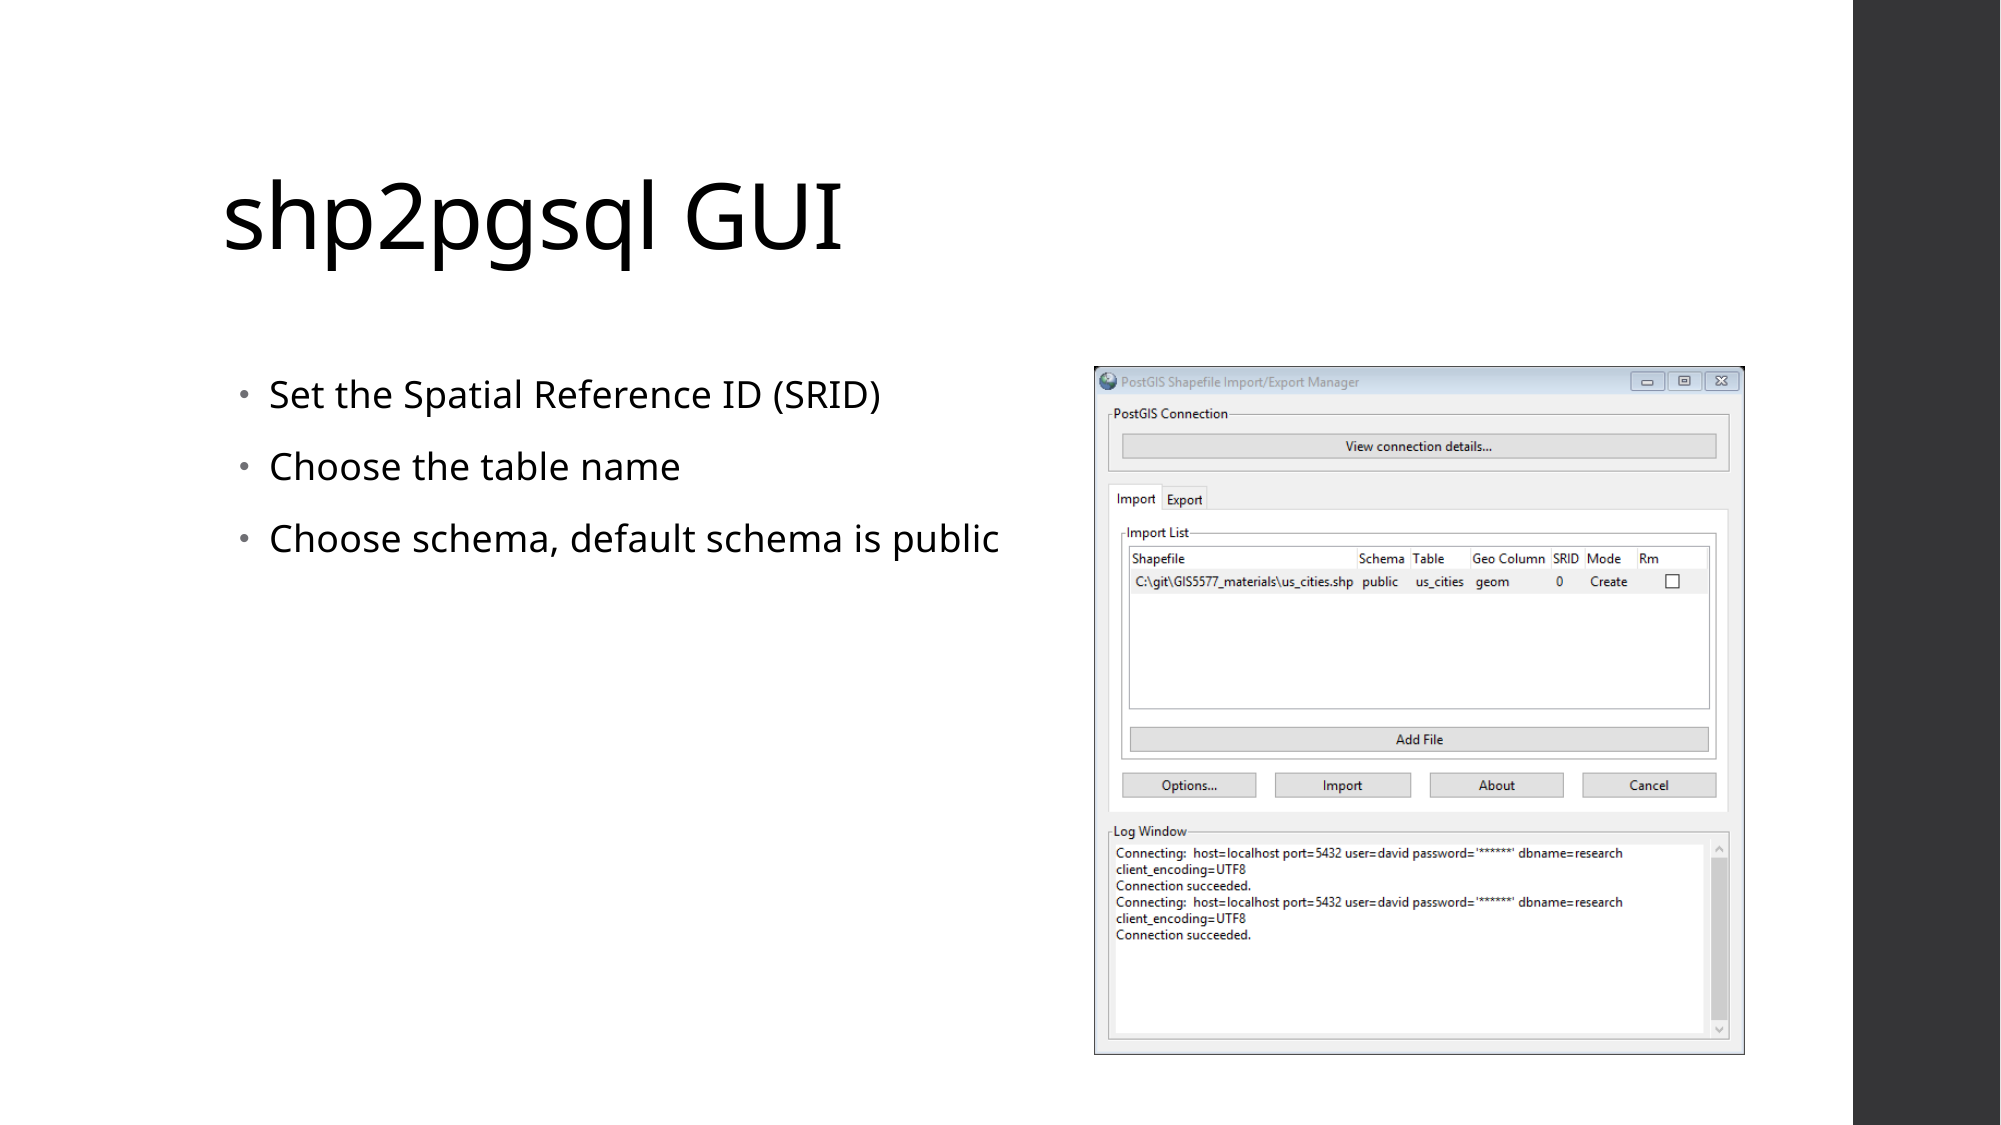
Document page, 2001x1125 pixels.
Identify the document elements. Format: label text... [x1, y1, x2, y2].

list Set the Spatial Reference ID (SRID) Choose the table name Choose schema, default schema is public [224, 366, 1028, 755]
picture [1094, 366, 1745, 1055]
title shp2pgsql GUI [206, 60, 1797, 278]
